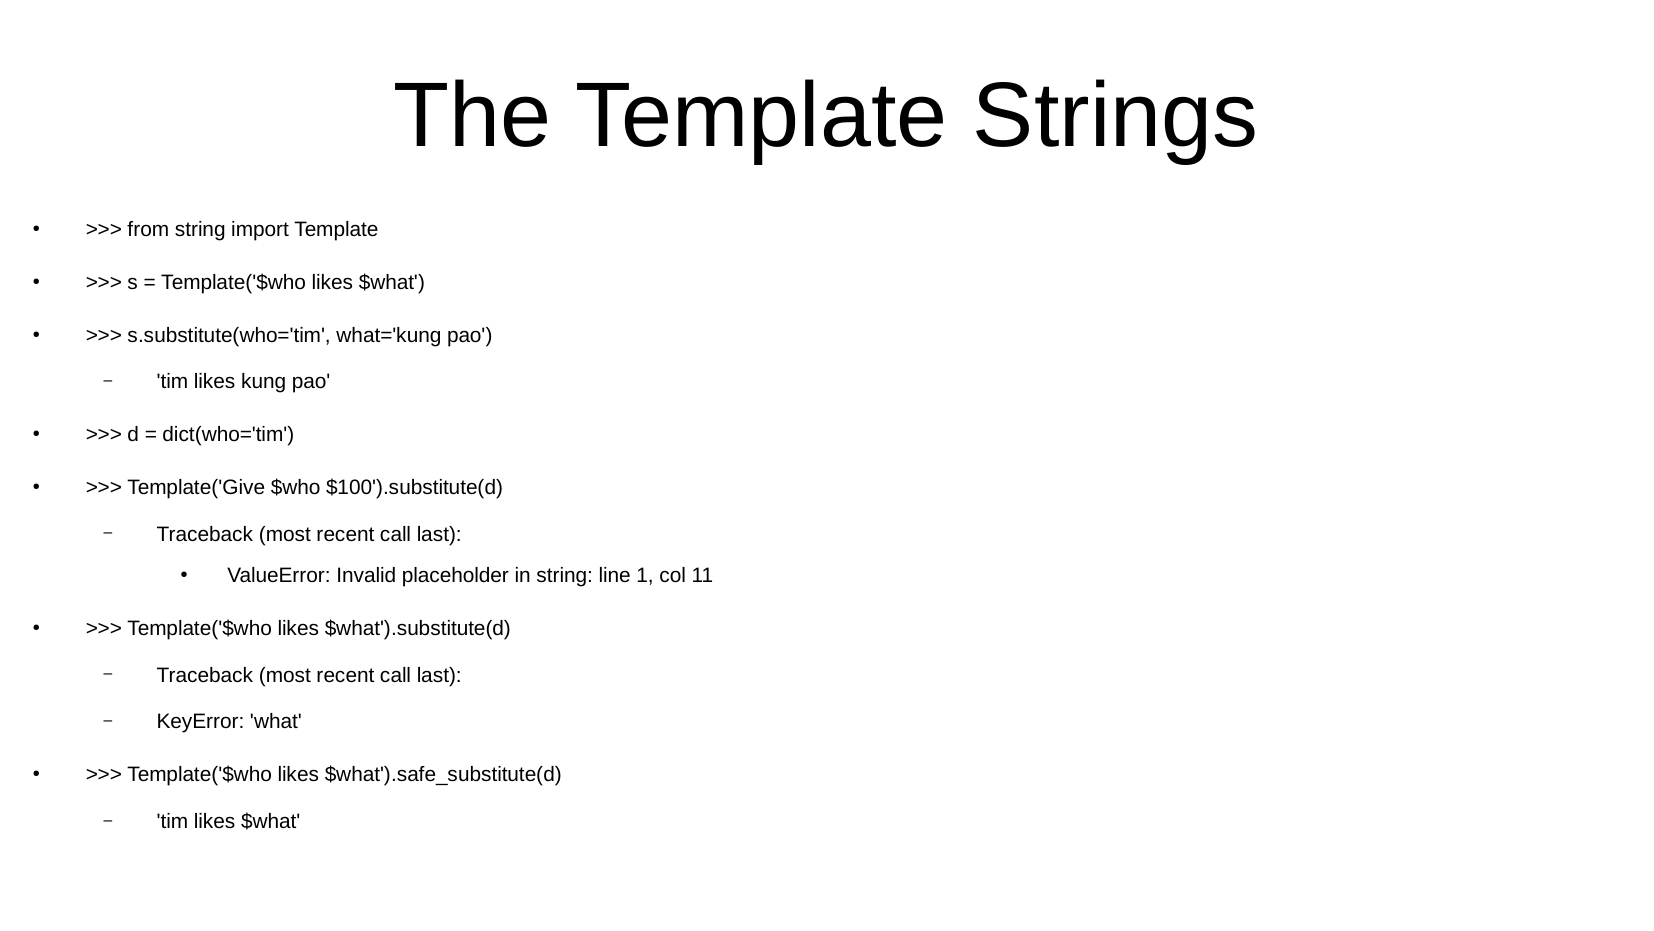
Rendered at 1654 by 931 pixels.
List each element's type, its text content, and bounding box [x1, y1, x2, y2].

title The Template Strings [82, 37, 1571, 193]
list >>> from string import Template >>> s = Template('$who likes $what') >>> s.substitute(who='tim', what='kung pao') 'tim likes kung pao' >>> d = dict(who='tim') >>> Template('Give $who $100').substitute(d) Traceback (most recent call last): ValueError: Invalid placeholder in string: line 1, col 11 >>> Template('$who likes $what').substitute(d) Traceback (most recent call last): KeyError: 'what' >>> Template('$who likes $what').safe_substitute(d) 'tim likes $what' [15, 217, 1571, 916]
